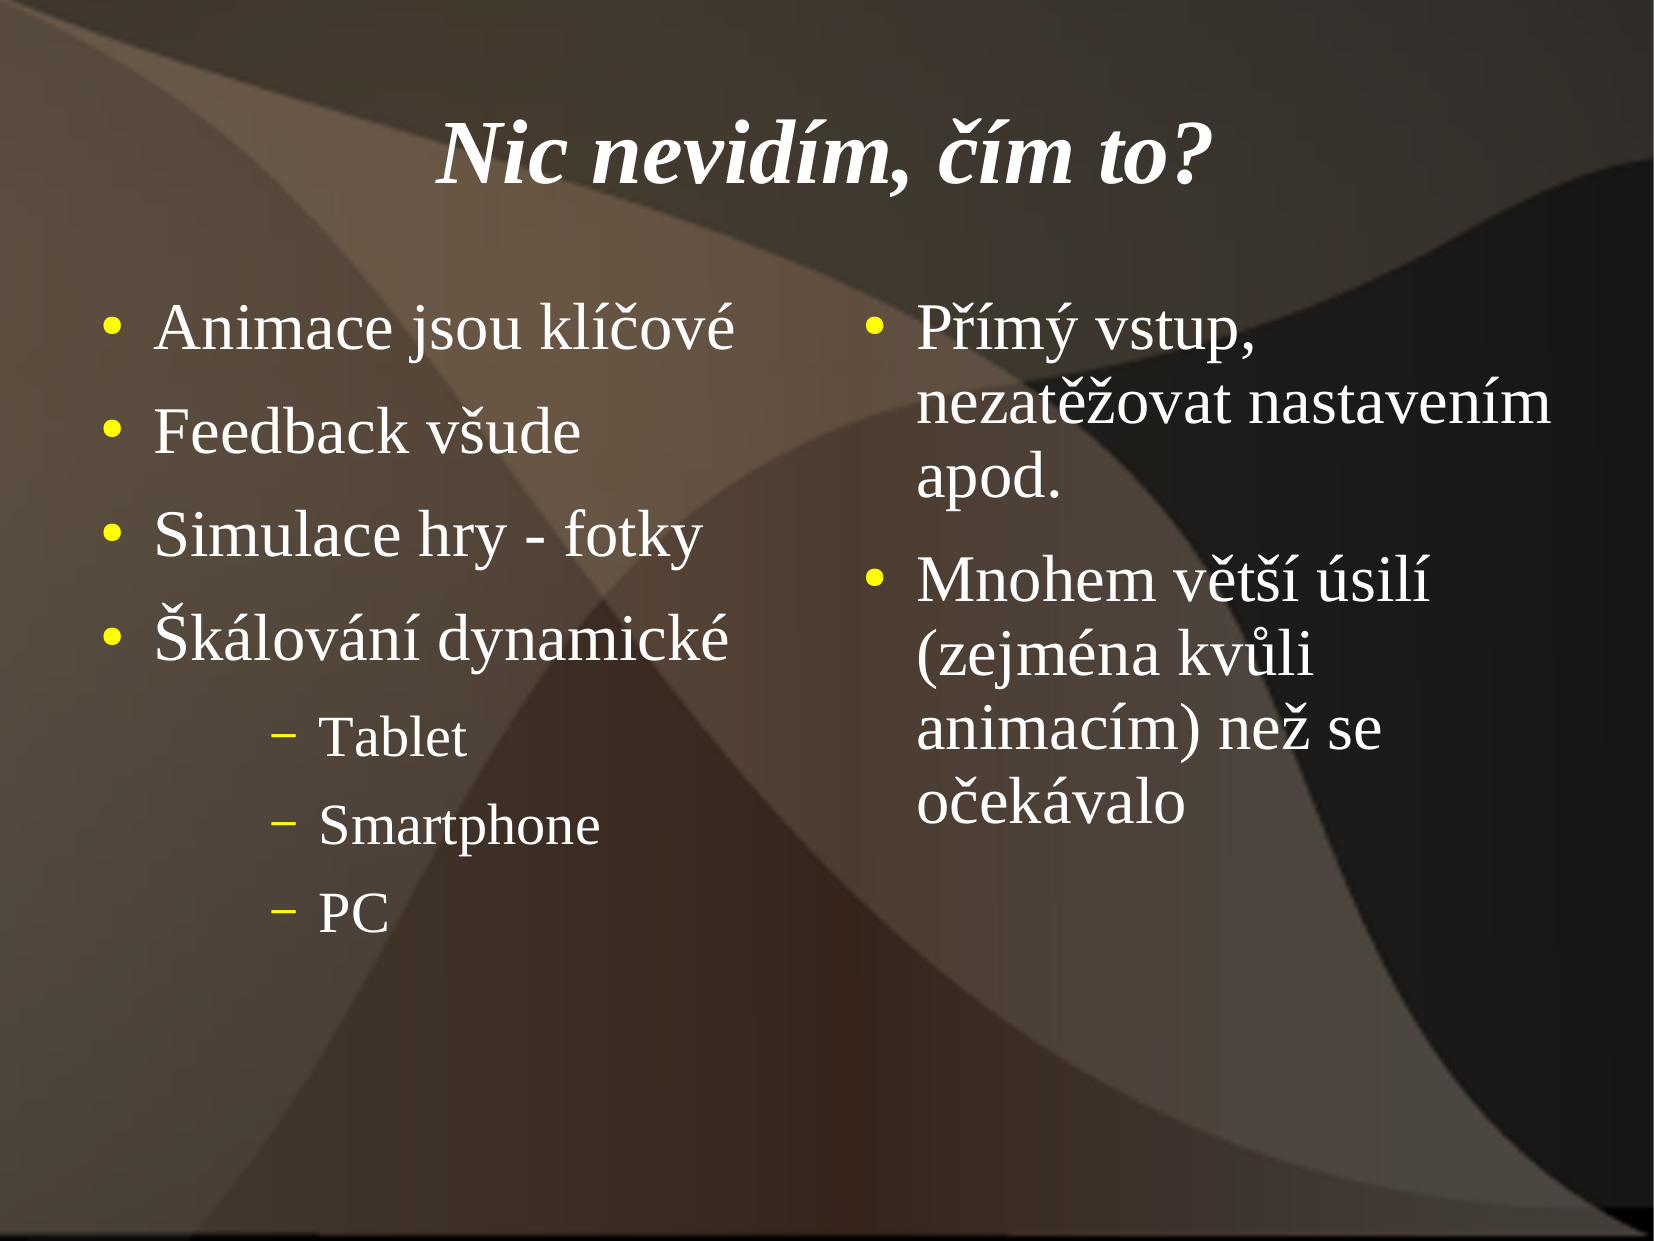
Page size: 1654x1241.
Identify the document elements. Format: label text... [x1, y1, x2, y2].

picture [0, 0, 1654, 1241]
title Nic nevidím, čím to? [82, 49, 1571, 257]
list Animace jsou klíčové Feedback všude Simulace hry - fotky Škálování dynamické Tablet Smartphone PC [82, 290, 809, 1010]
list Přímý vstup, nezatěžovat nastavením apod. Mnohem větší úsilí (zejména kvůli animacím) než se očekávalo [845, 290, 1572, 1010]
